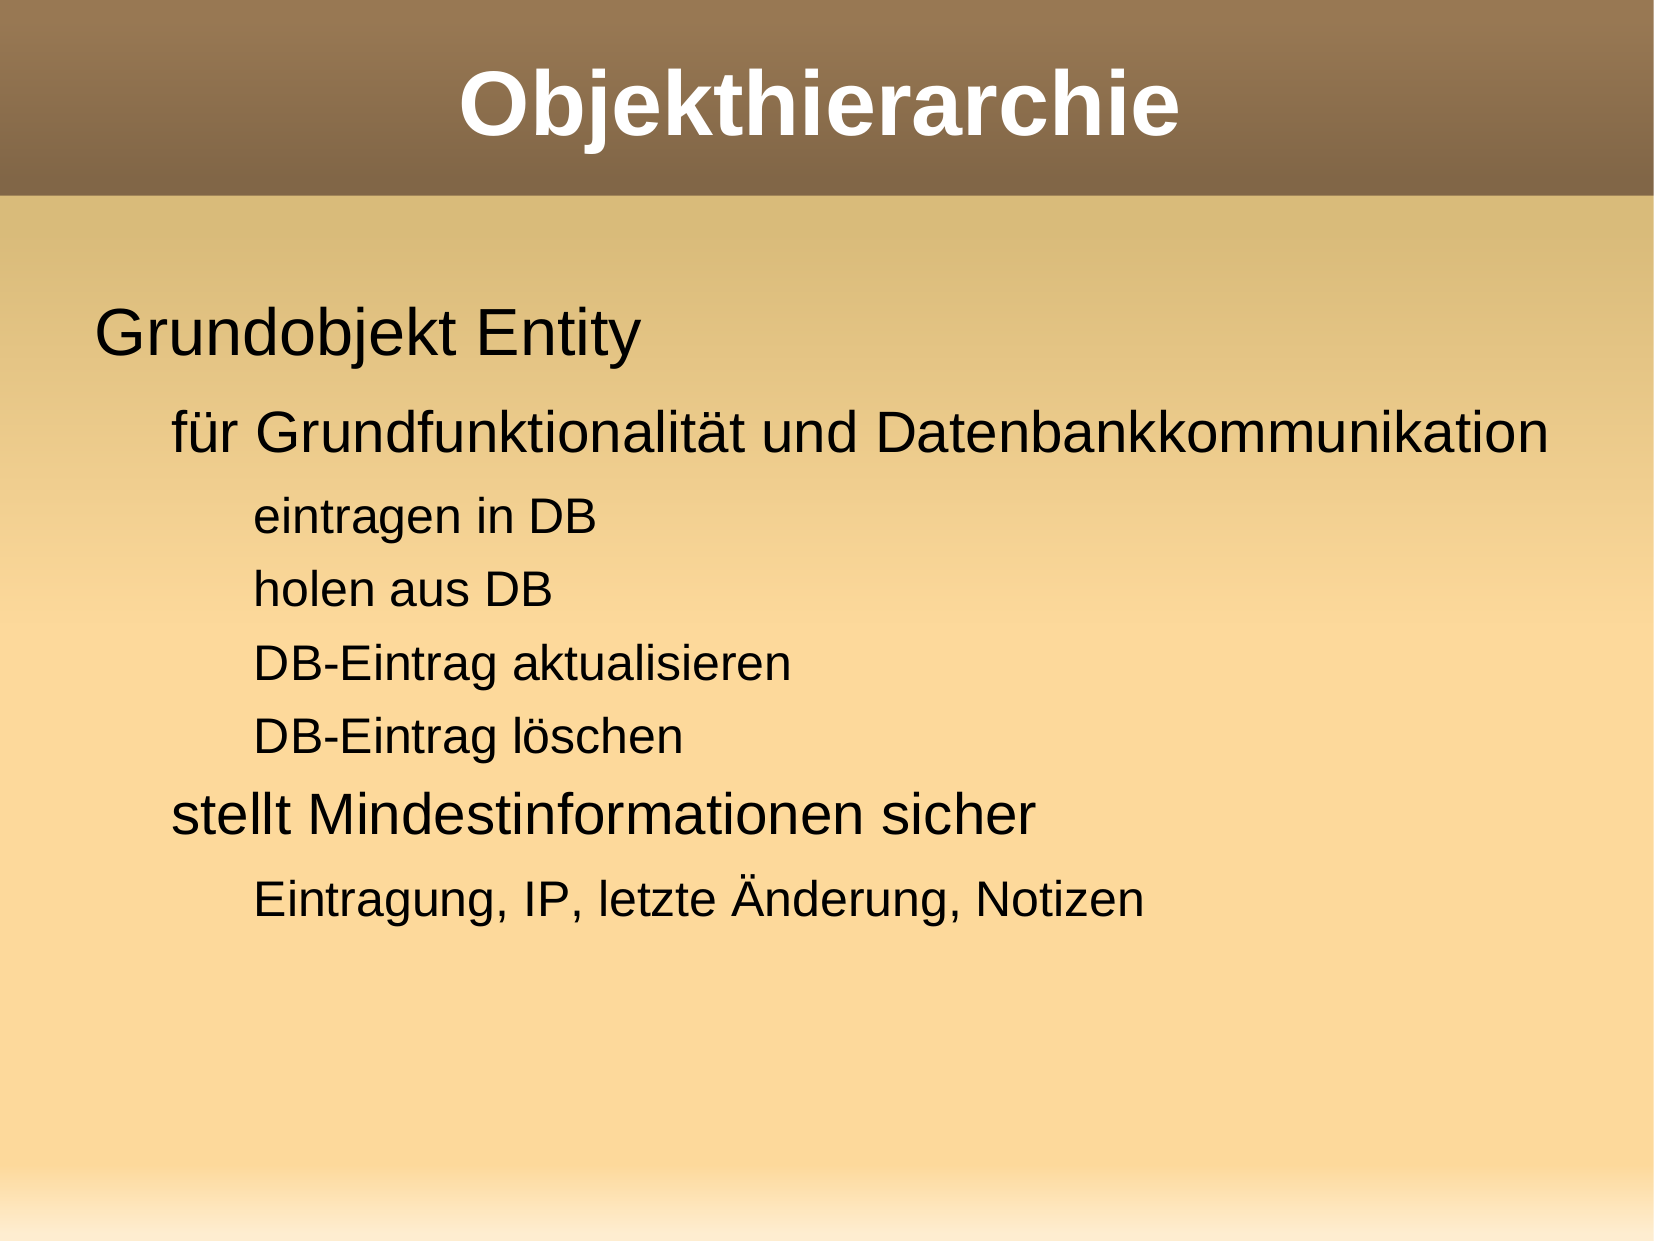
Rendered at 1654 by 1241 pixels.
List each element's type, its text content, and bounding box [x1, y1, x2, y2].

title Objekthierarchie [76, 7, 1565, 200]
picture [0, 0, 1654, 1241]
list Grundobjekt Entity für Grundfunktionalität und Datenbankkommunikation eintragen in DB holen aus DB DB-Eintrag aktualisieren DB-Eintrag löschen stellt Mindestinformationen sicher Eintragung, IP, letzte Änderung, Notizen [76, 295, 1565, 1099]
